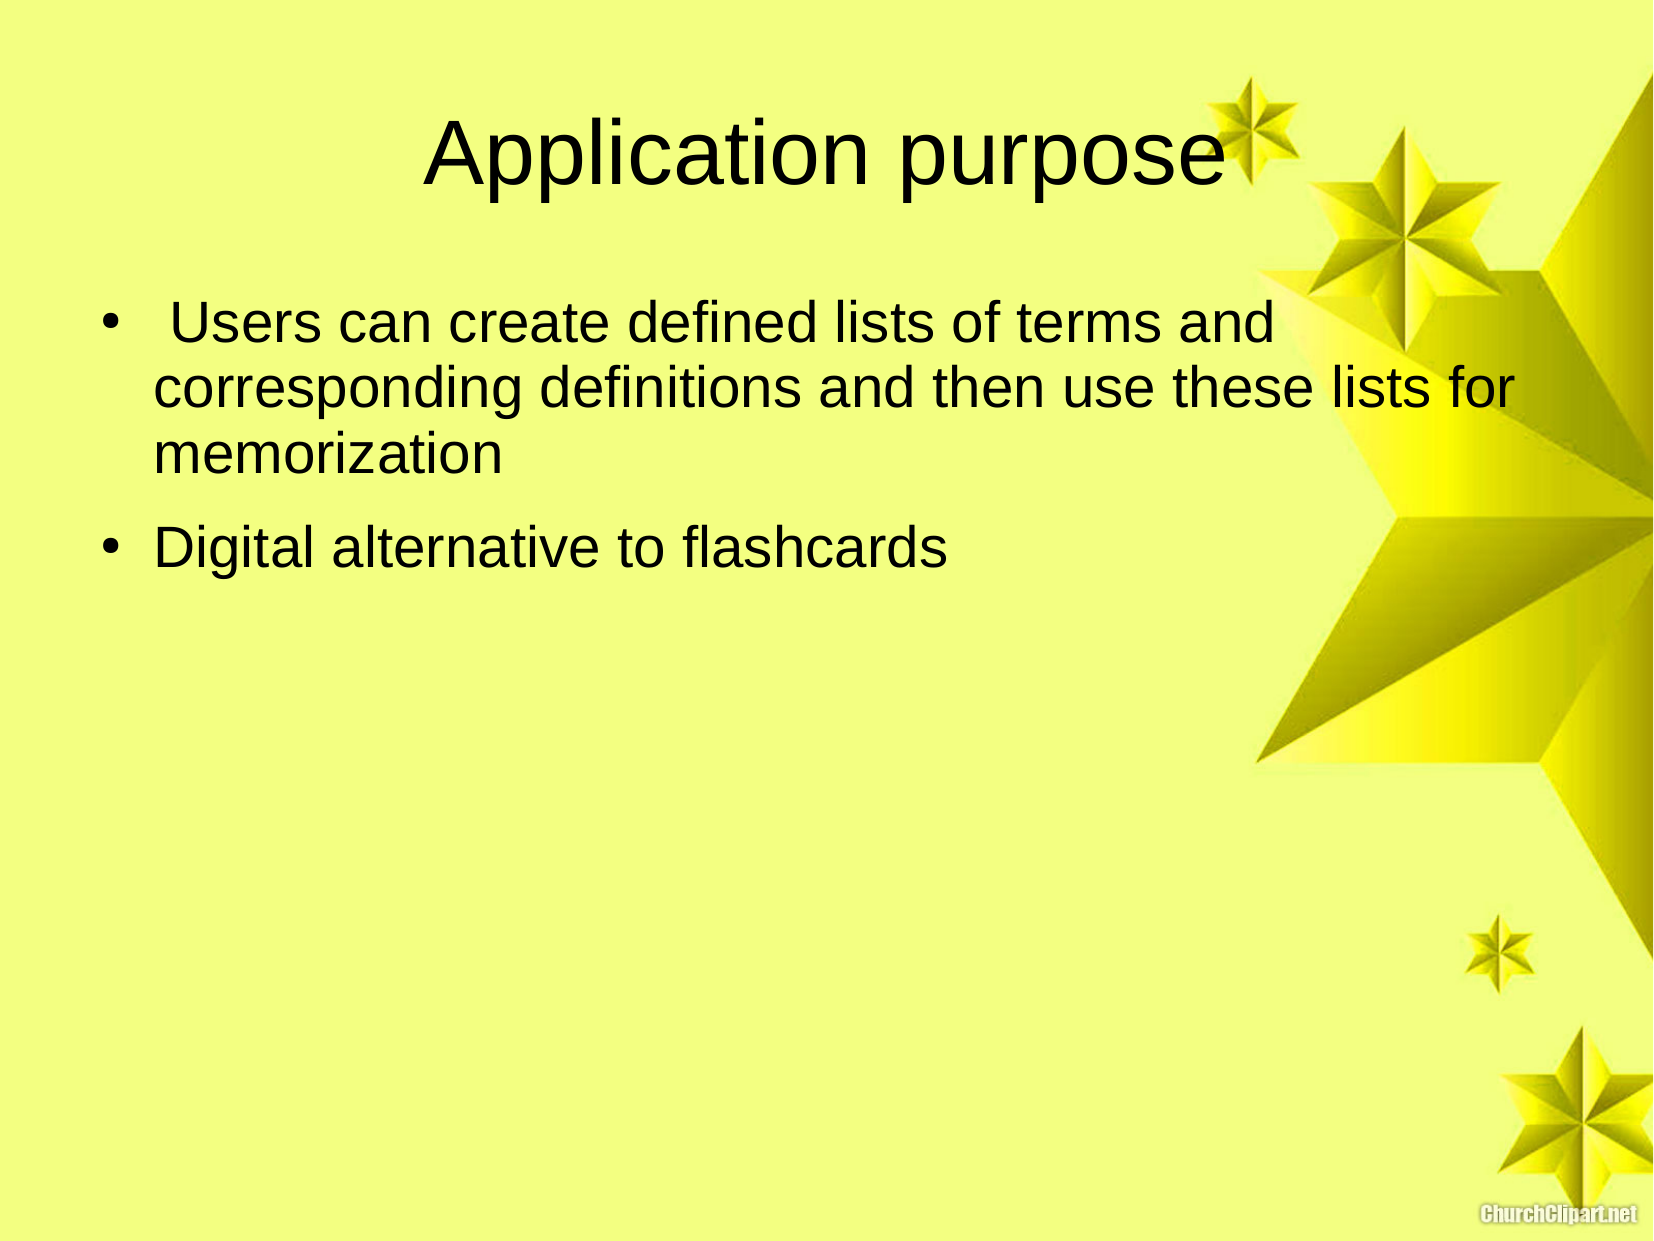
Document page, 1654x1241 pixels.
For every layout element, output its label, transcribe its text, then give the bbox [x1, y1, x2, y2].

list Users can create defined lists of terms and corresponding definitions and then use these lists for memorization Digital alternative to flashcards [82, 290, 1571, 1010]
picture [0, 0, 1654, 1241]
title Application purpose [82, 49, 1571, 257]
